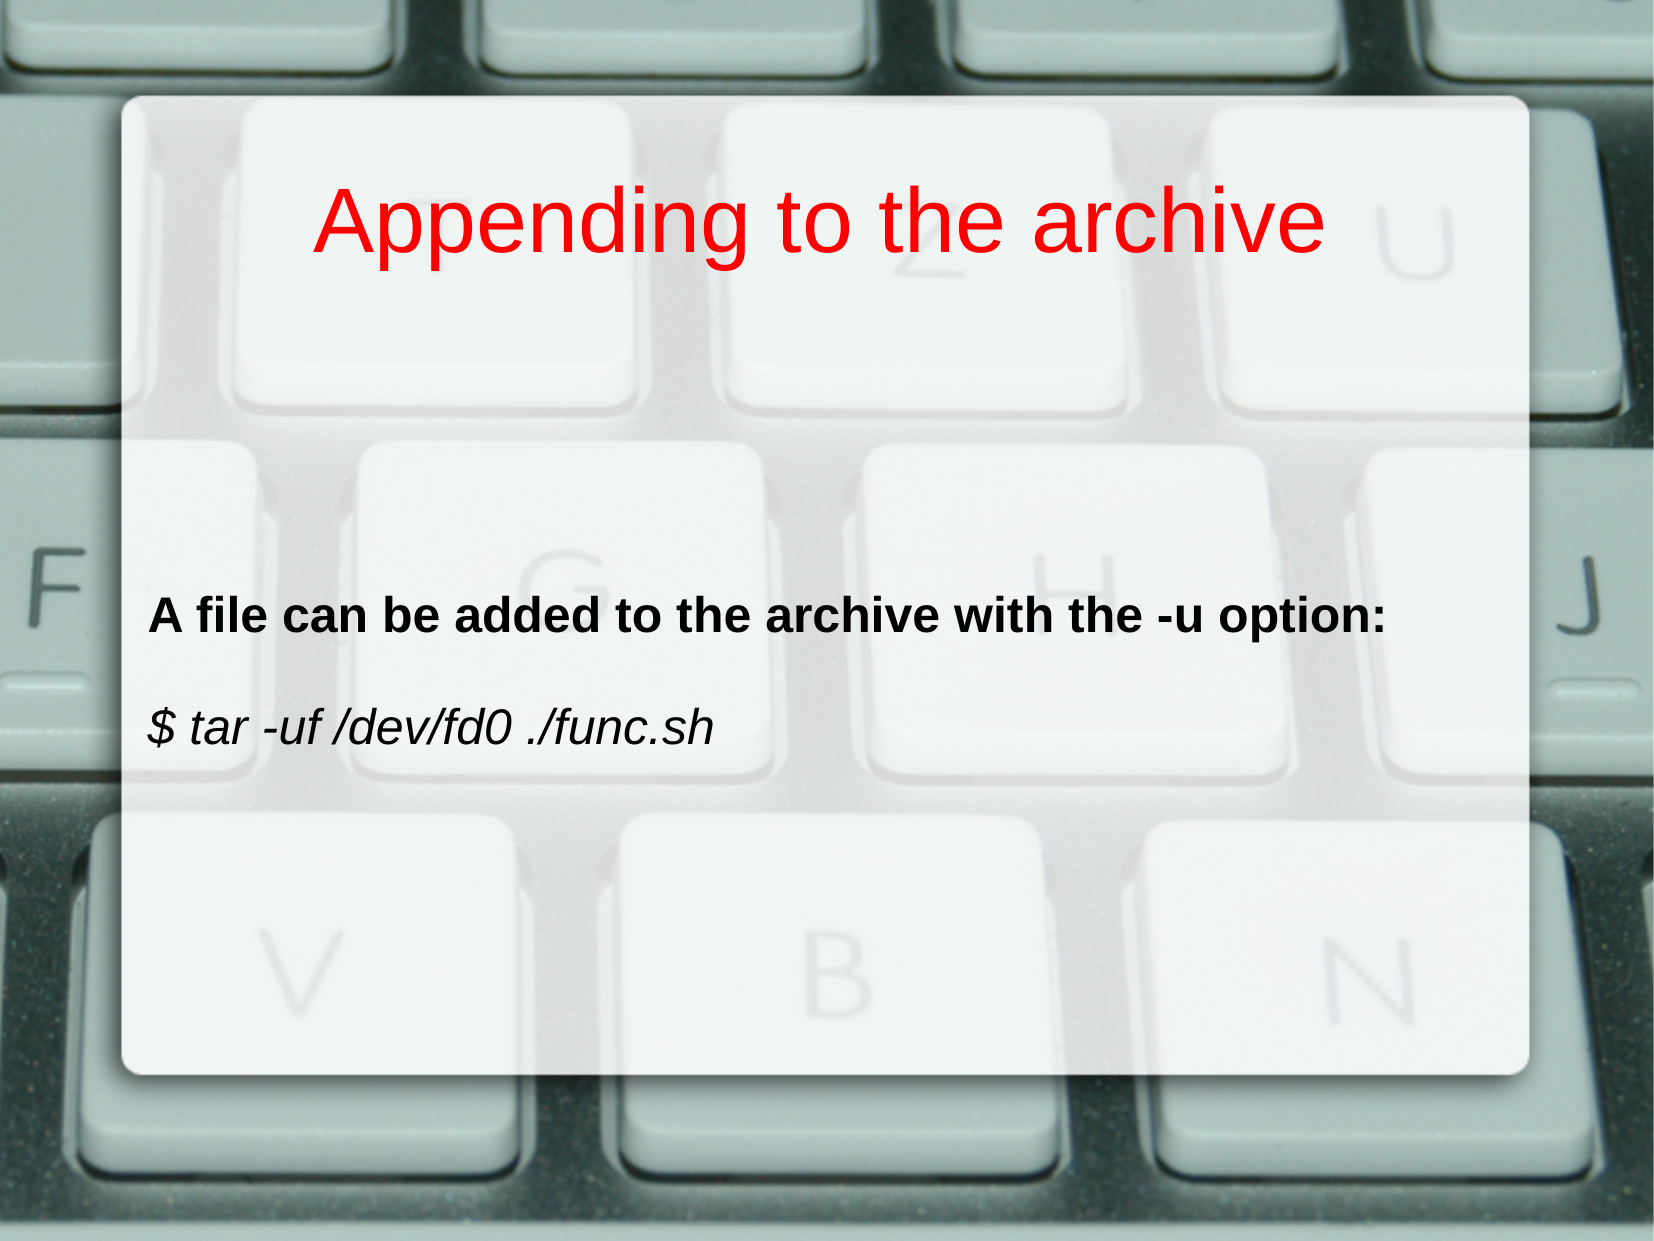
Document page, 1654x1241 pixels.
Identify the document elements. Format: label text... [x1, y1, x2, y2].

picture [0, 0, 1654, 1241]
title Appending to the archive [135, 125, 1506, 318]
subtitle A file can be added to the archive with the -u option: $ tar -uf /dev/fd0 ./func.sh [147, 361, 1506, 1056]
